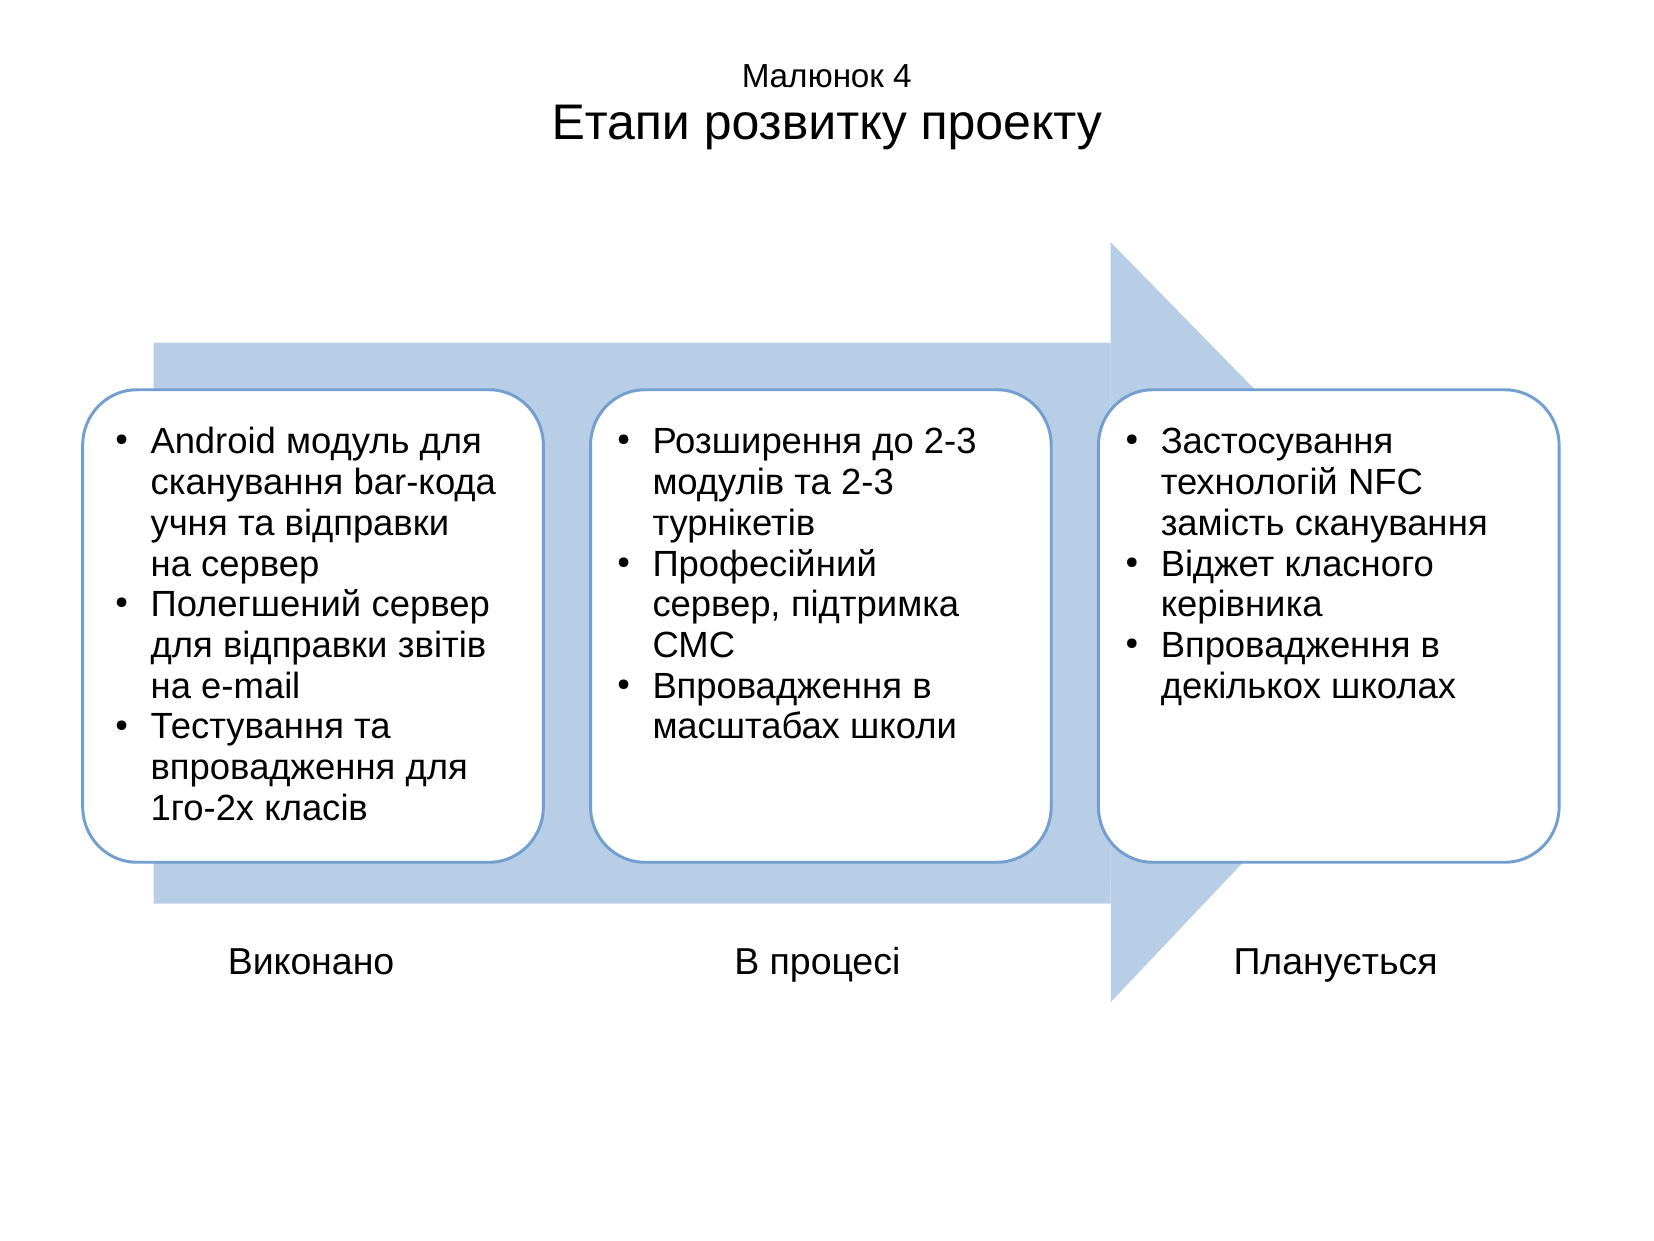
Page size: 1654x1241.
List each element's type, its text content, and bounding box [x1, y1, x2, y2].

text_box Виконано [213, 933, 410, 990]
text_box Android модуль для сканування bar-кода учня та відправки на сервер Полегшений сервер для відправки звітів на e-mail Тестування та впровадження для 1го-2х класів [100, 413, 514, 851]
text_box В процесі [719, 933, 916, 990]
title Малюнок 4 Етапи розвитку проекту [82, 23, 1571, 184]
text_box Планується [1218, 933, 1453, 990]
text_box [82, 242, 1560, 1003]
text_box Застосування технологій NFC замість сканування Віджет класного керівника Впровадження в декількох школах [1110, 413, 1525, 851]
text_box Розширення до 2-3 модулів та 2-3 турнікетів Професійний сервер, підтримка СМС Впровадження в масштабах школи [602, 413, 1016, 851]
